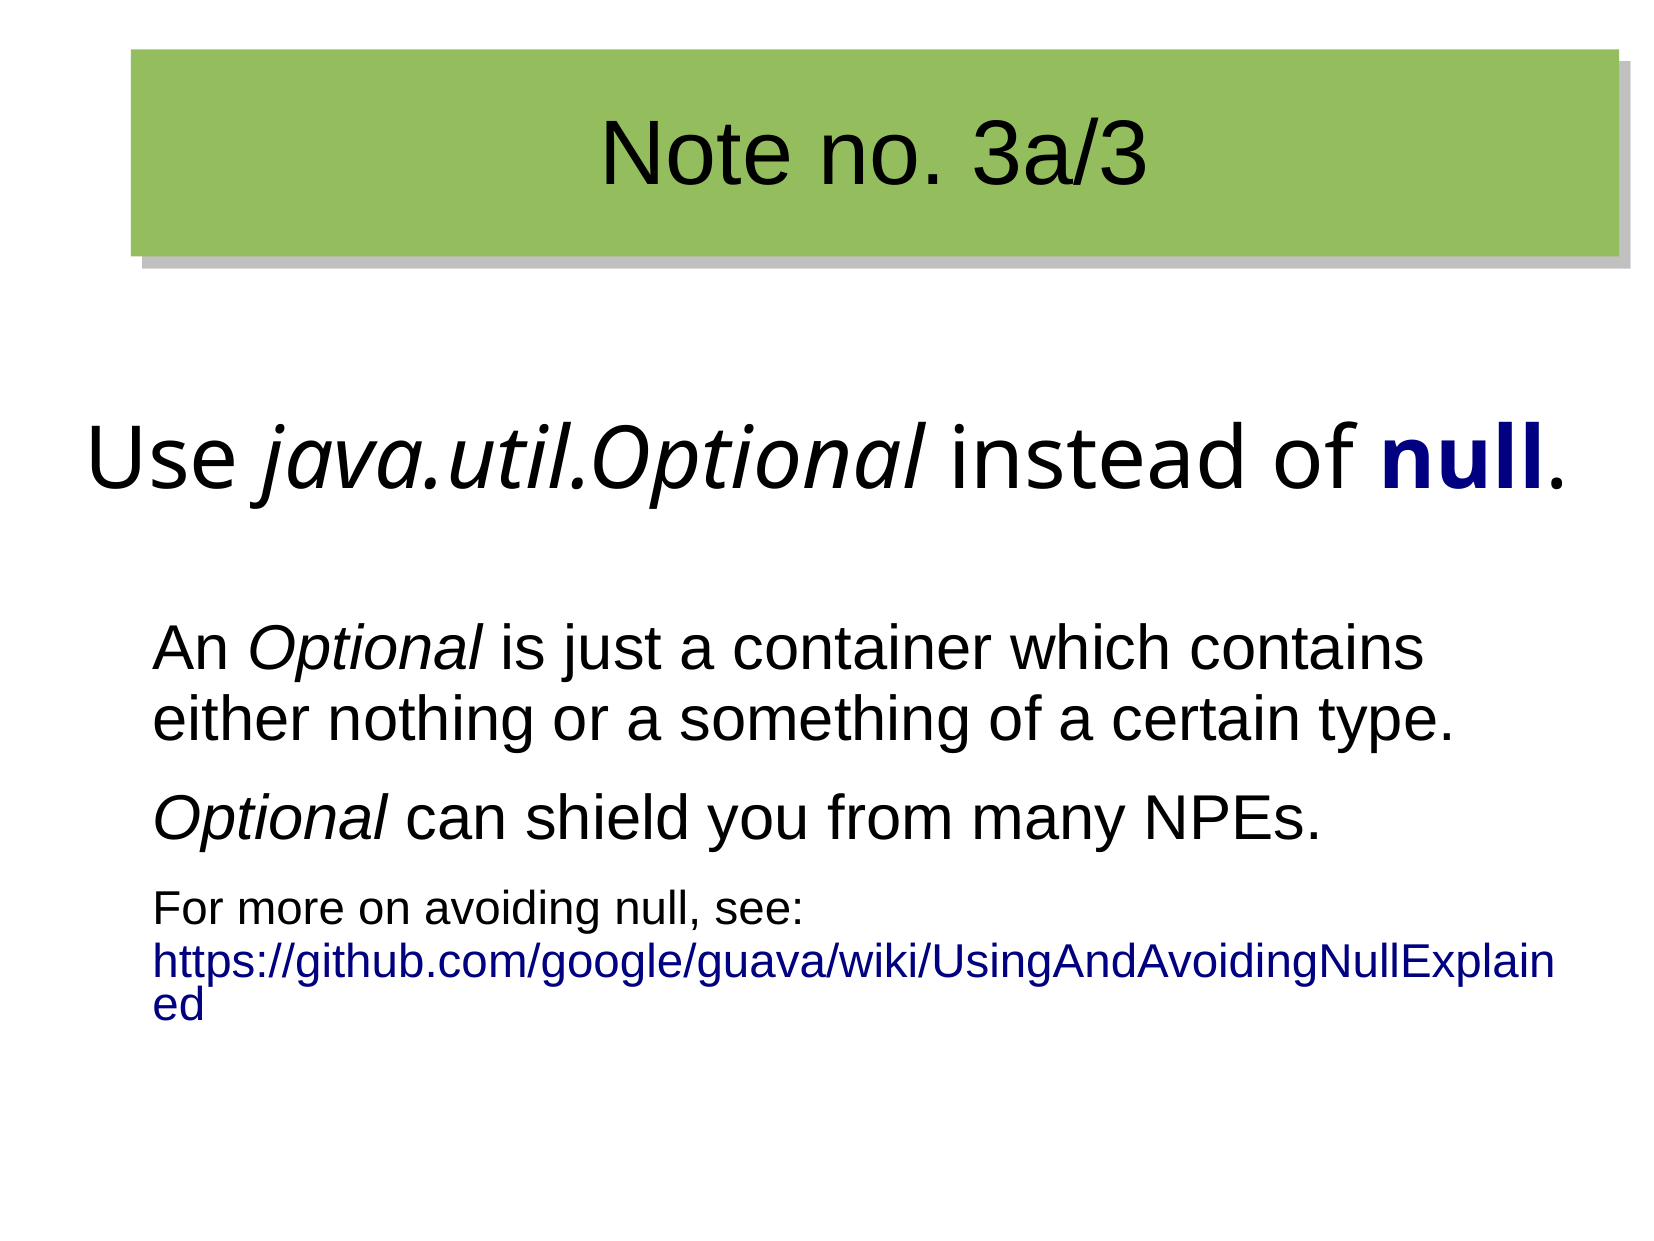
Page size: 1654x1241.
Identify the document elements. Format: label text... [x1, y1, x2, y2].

title Note no. 3a/3 [130, 49, 1620, 257]
list Use java.util.Optional instead of null. An Optional is just a container which contains either nothing or a something of a certain type. Optional can shield you from many NPEs. For more on avoiding null, see: https://github.com/google/guava/wiki/UsingAndAvoidingNullExplained [82, 296, 1571, 1016]
